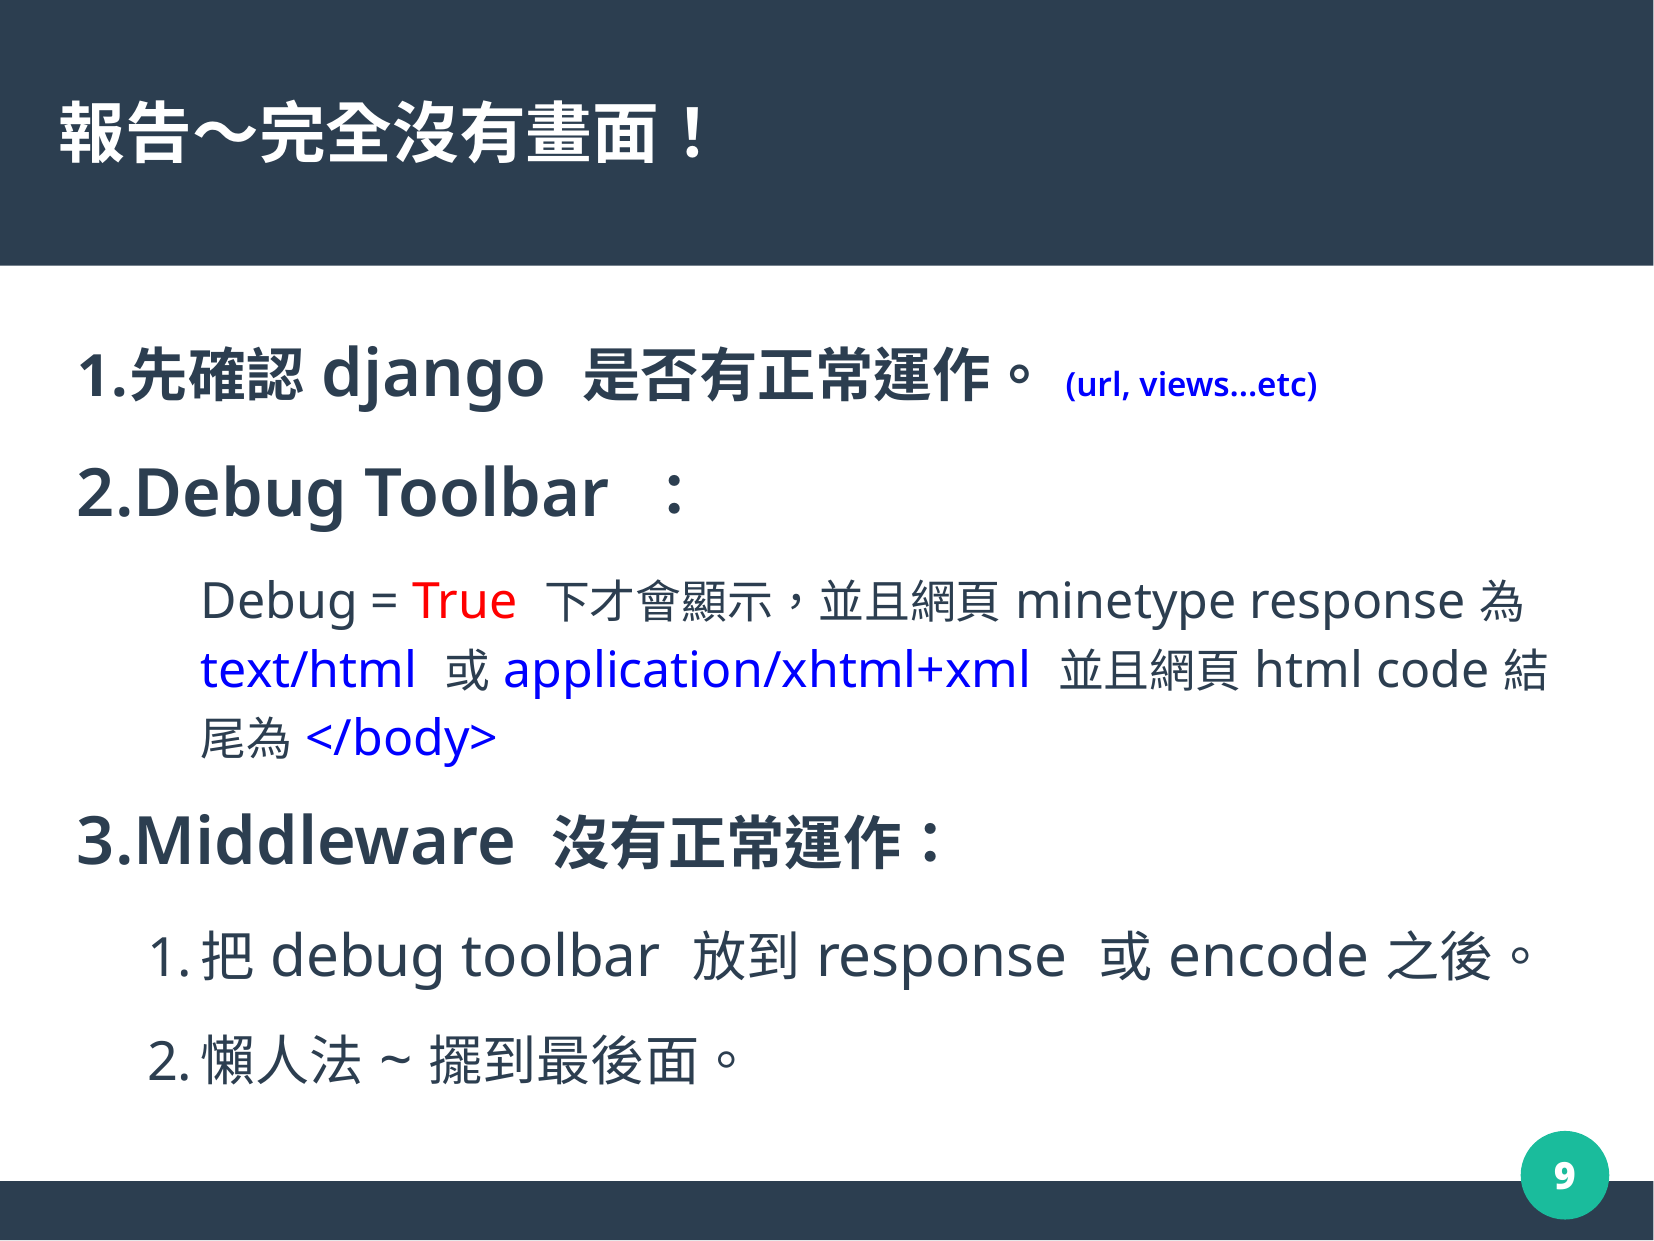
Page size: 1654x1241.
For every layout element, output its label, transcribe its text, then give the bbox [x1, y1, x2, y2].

list 先確認django 是否有正常運作。(url, views...etc) Debug Toolbar ： Debug = True 下才會顯示，並且網頁minetype response為 text/html 或application/xhtml+xml 並且網頁html code結尾為</body> Middleware 沒有正常運作： 把debug toolbar 放到response 或encode之後。 懶人法~擺到最後面。 [59, 324, 1595, 1152]
title 報告～完全沒有畫面！ [59, 49, 1595, 207]
